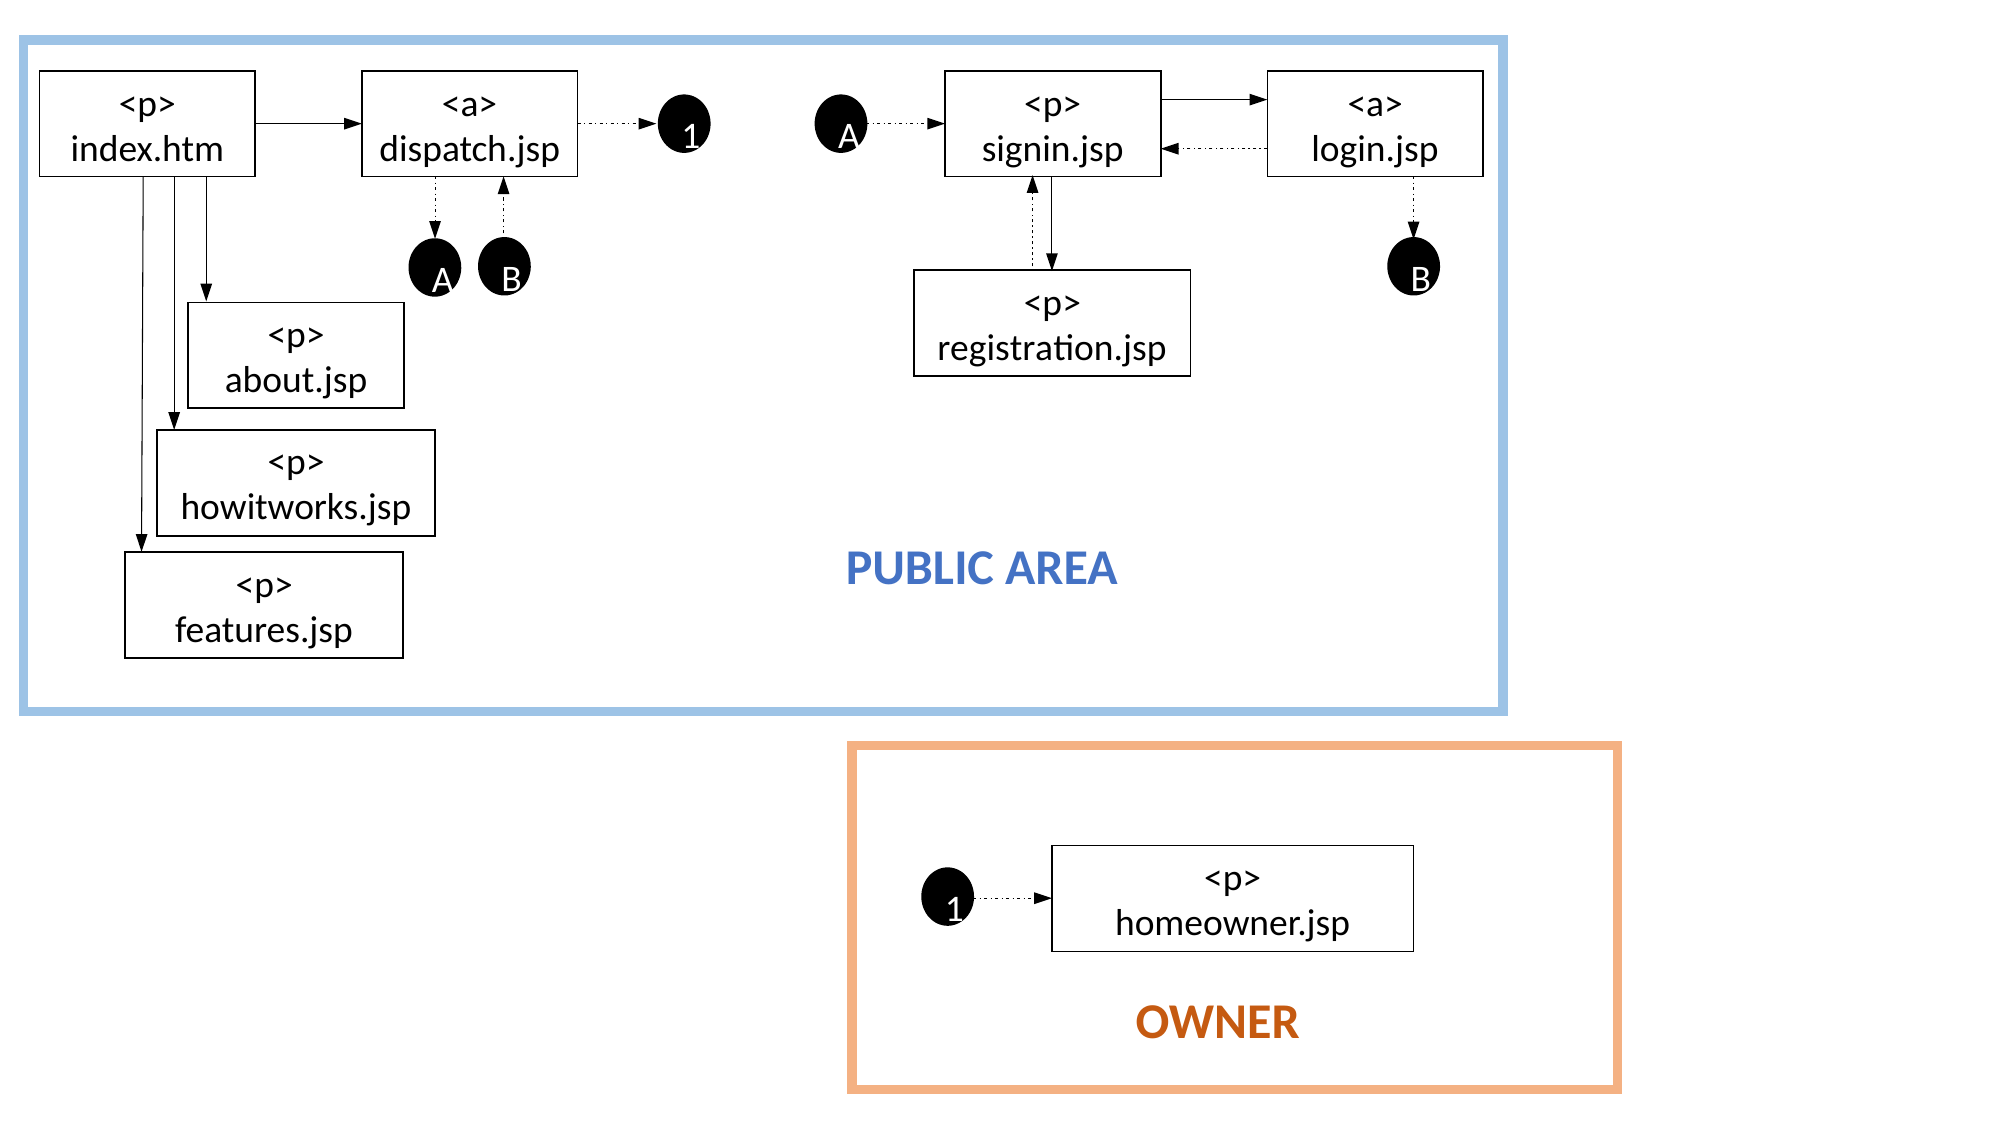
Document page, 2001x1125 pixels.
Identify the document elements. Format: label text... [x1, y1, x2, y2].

text_box A [409, 239, 461, 296]
text_box A [815, 95, 867, 152]
text_box <a> login.jsp [1267, 71, 1484, 177]
text_box A [438, 272, 446, 283]
text_box <p> signin.jsp [945, 71, 1161, 177]
text_box 1 [922, 868, 973, 925]
text_box <p> about.jsp [188, 302, 404, 408]
text_box <p> howitworks.jsp [157, 429, 436, 536]
text_box <a> dispatch.jsp [361, 71, 578, 177]
text_box OWNER [932, 981, 1504, 1057]
text_box 1 [658, 95, 710, 152]
text_box B [1388, 238, 1439, 295]
text_box <p> features.jsp [125, 552, 404, 659]
text_box PUBLIC AREA [696, 527, 1268, 603]
text_box <p> homeowner.jsp [1051, 845, 1414, 952]
text_box A [845, 128, 853, 139]
text_box <p> index.htm [39, 71, 256, 177]
text_box <p> registration.jsp [914, 270, 1191, 377]
text_box B [479, 238, 530, 295]
